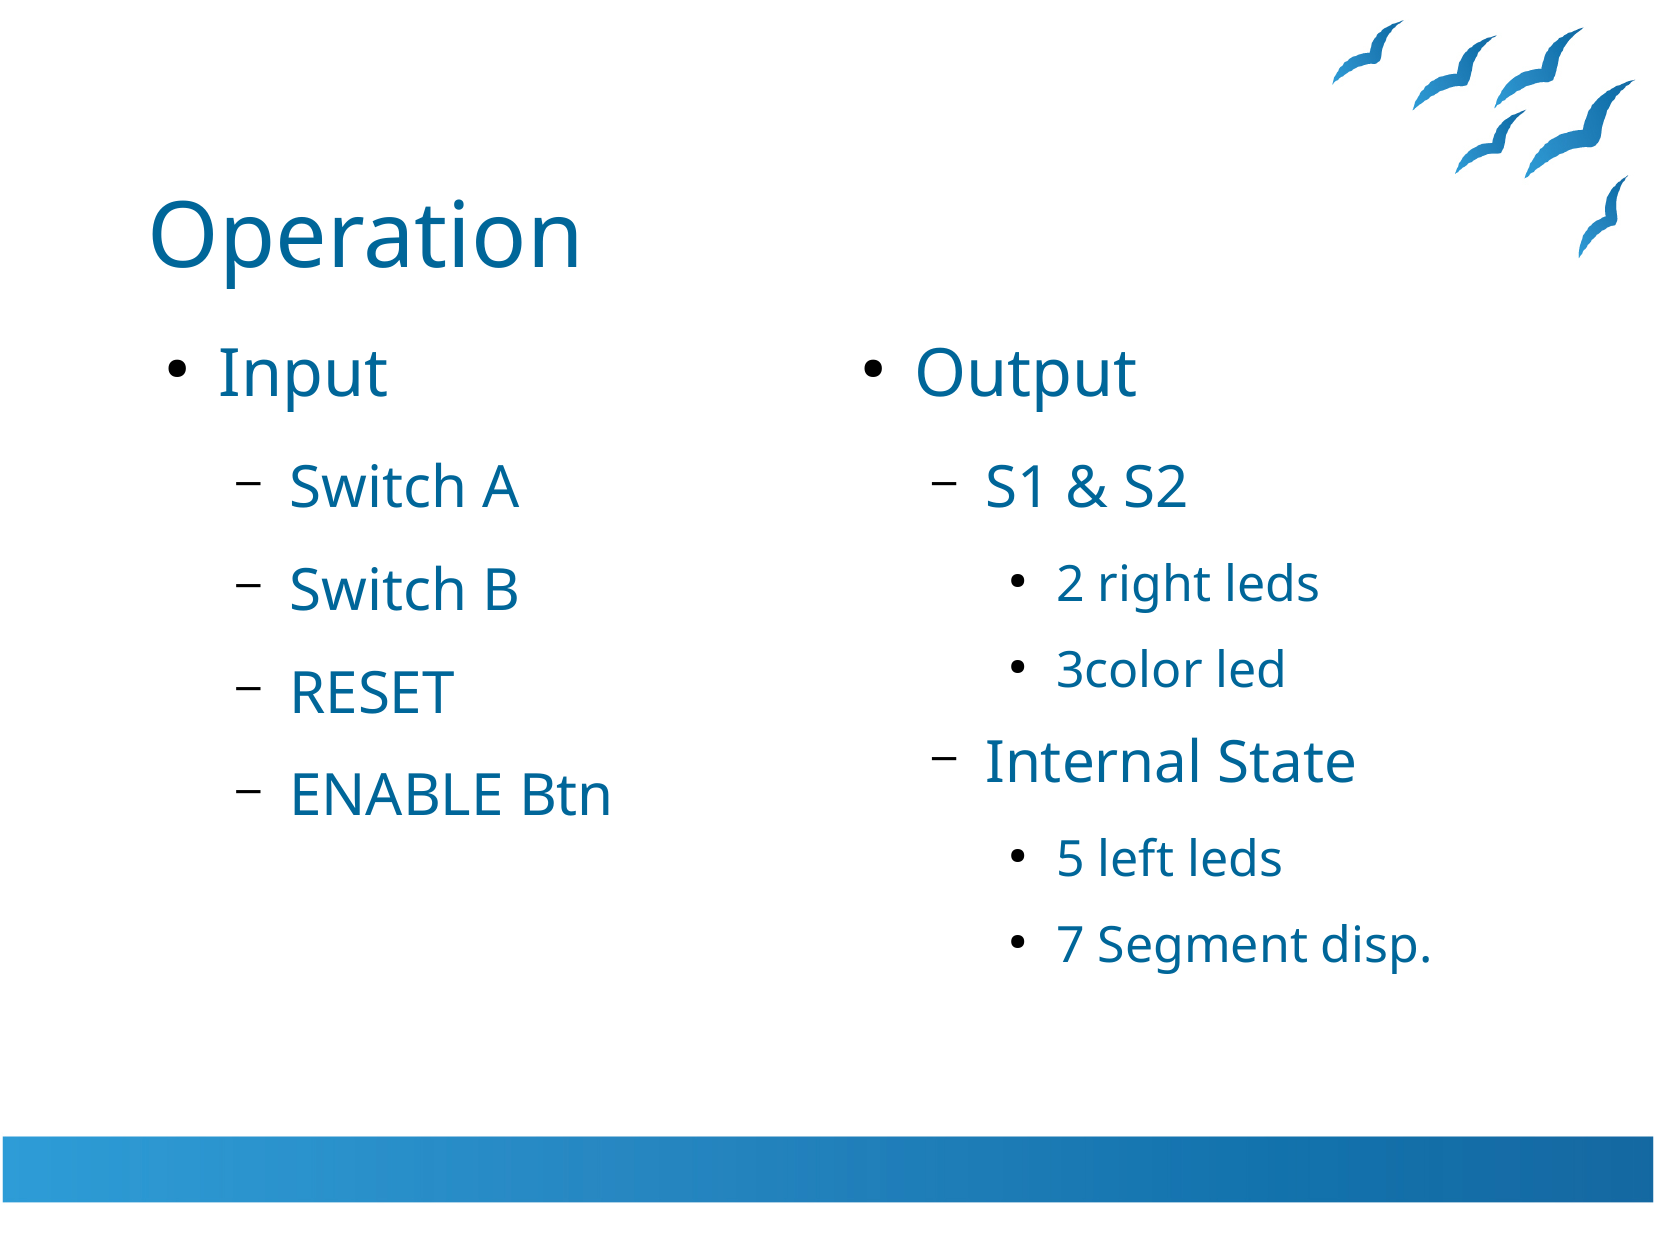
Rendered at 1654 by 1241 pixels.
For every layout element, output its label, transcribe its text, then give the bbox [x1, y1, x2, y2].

list Input Switch A Switch B RESET ENABLE Btn [147, 324, 811, 1045]
picture [0, 0, 1654, 1241]
title Operation [147, 177, 1506, 287]
list Output S1 & S2 2 right leds 3color led Internal State 5 left leds 7 Segment disp. [843, 324, 1507, 1045]
